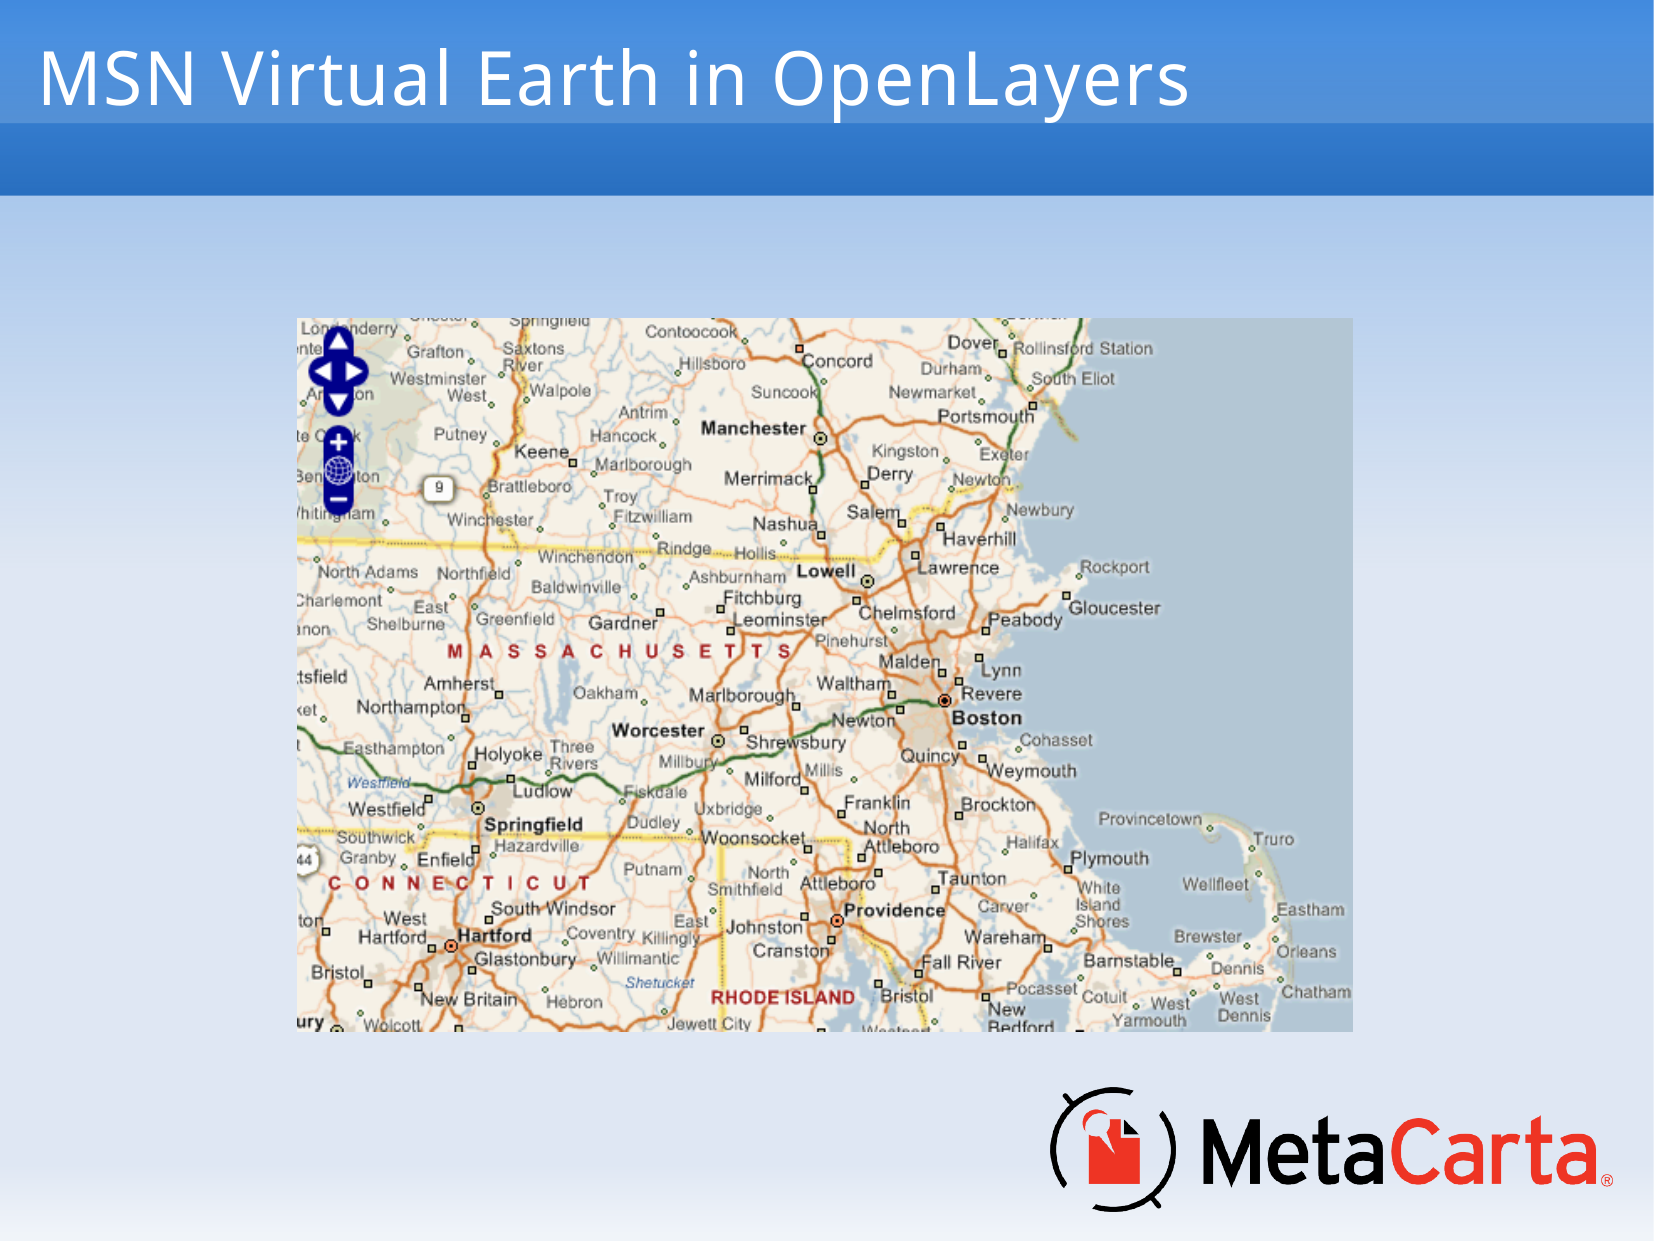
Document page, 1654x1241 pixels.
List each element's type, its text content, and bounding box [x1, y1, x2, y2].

title MSN Virtual Earth in OpenLayers [37, 2, 1463, 151]
picture [0, 0, 1654, 1241]
